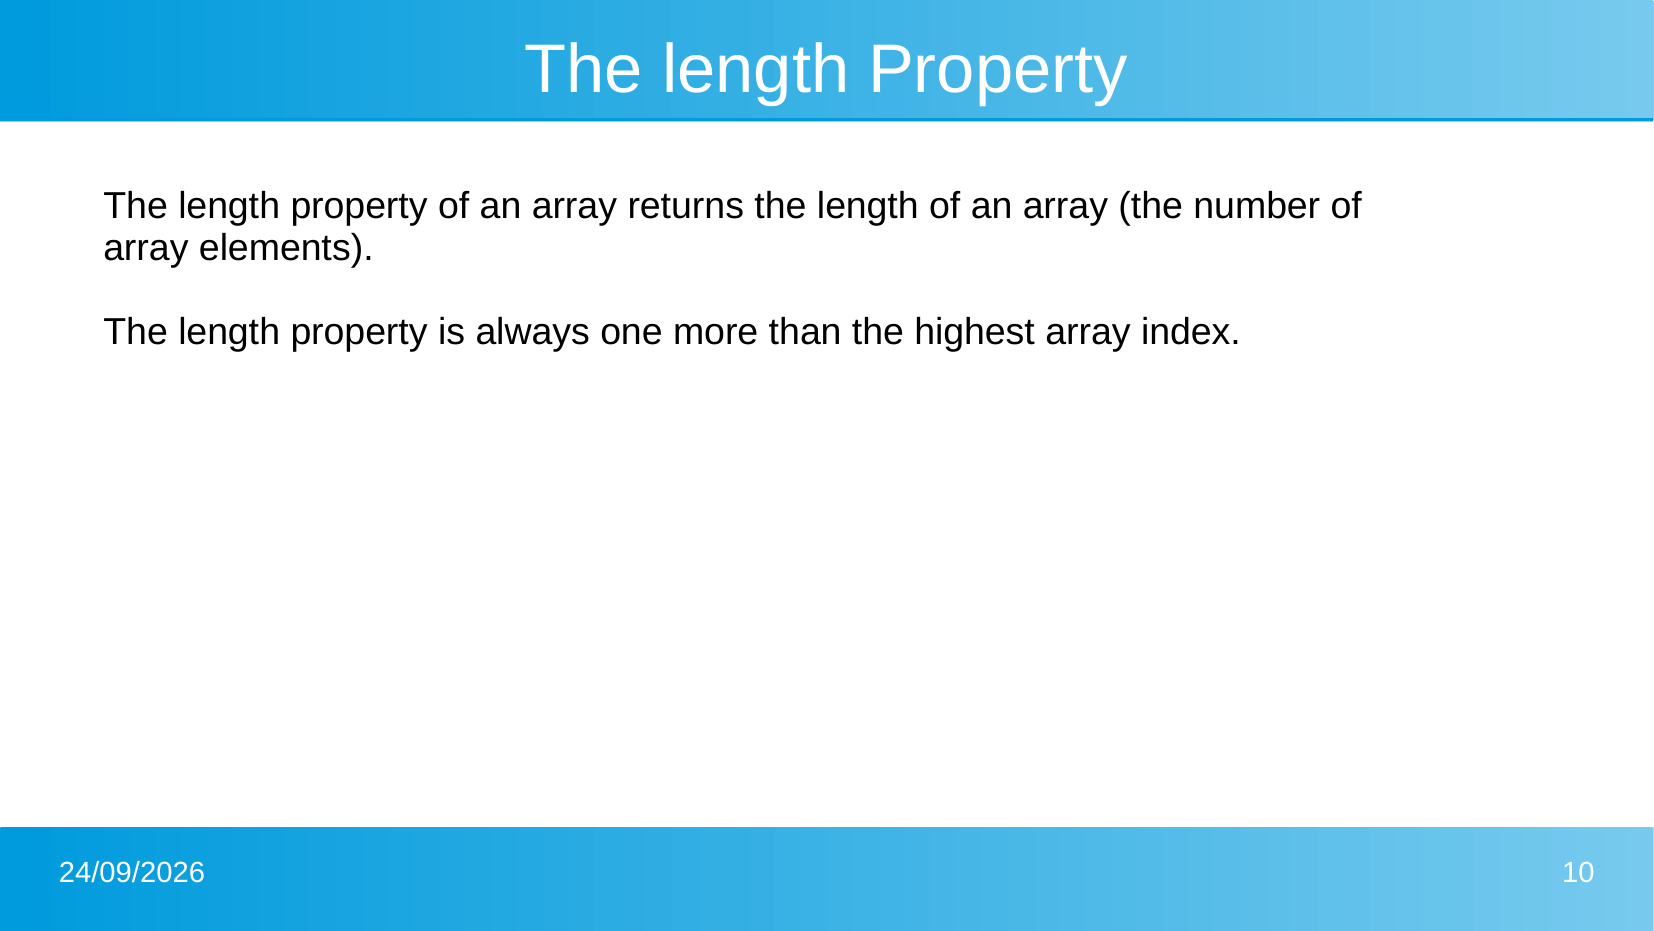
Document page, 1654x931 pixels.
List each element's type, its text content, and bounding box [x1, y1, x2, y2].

title The length Property [59, 29, 1595, 108]
text_box The length property of an array returns the length of an array (the number of array elements). The length property is always one more than the highest array index. [88, 177, 1447, 360]
